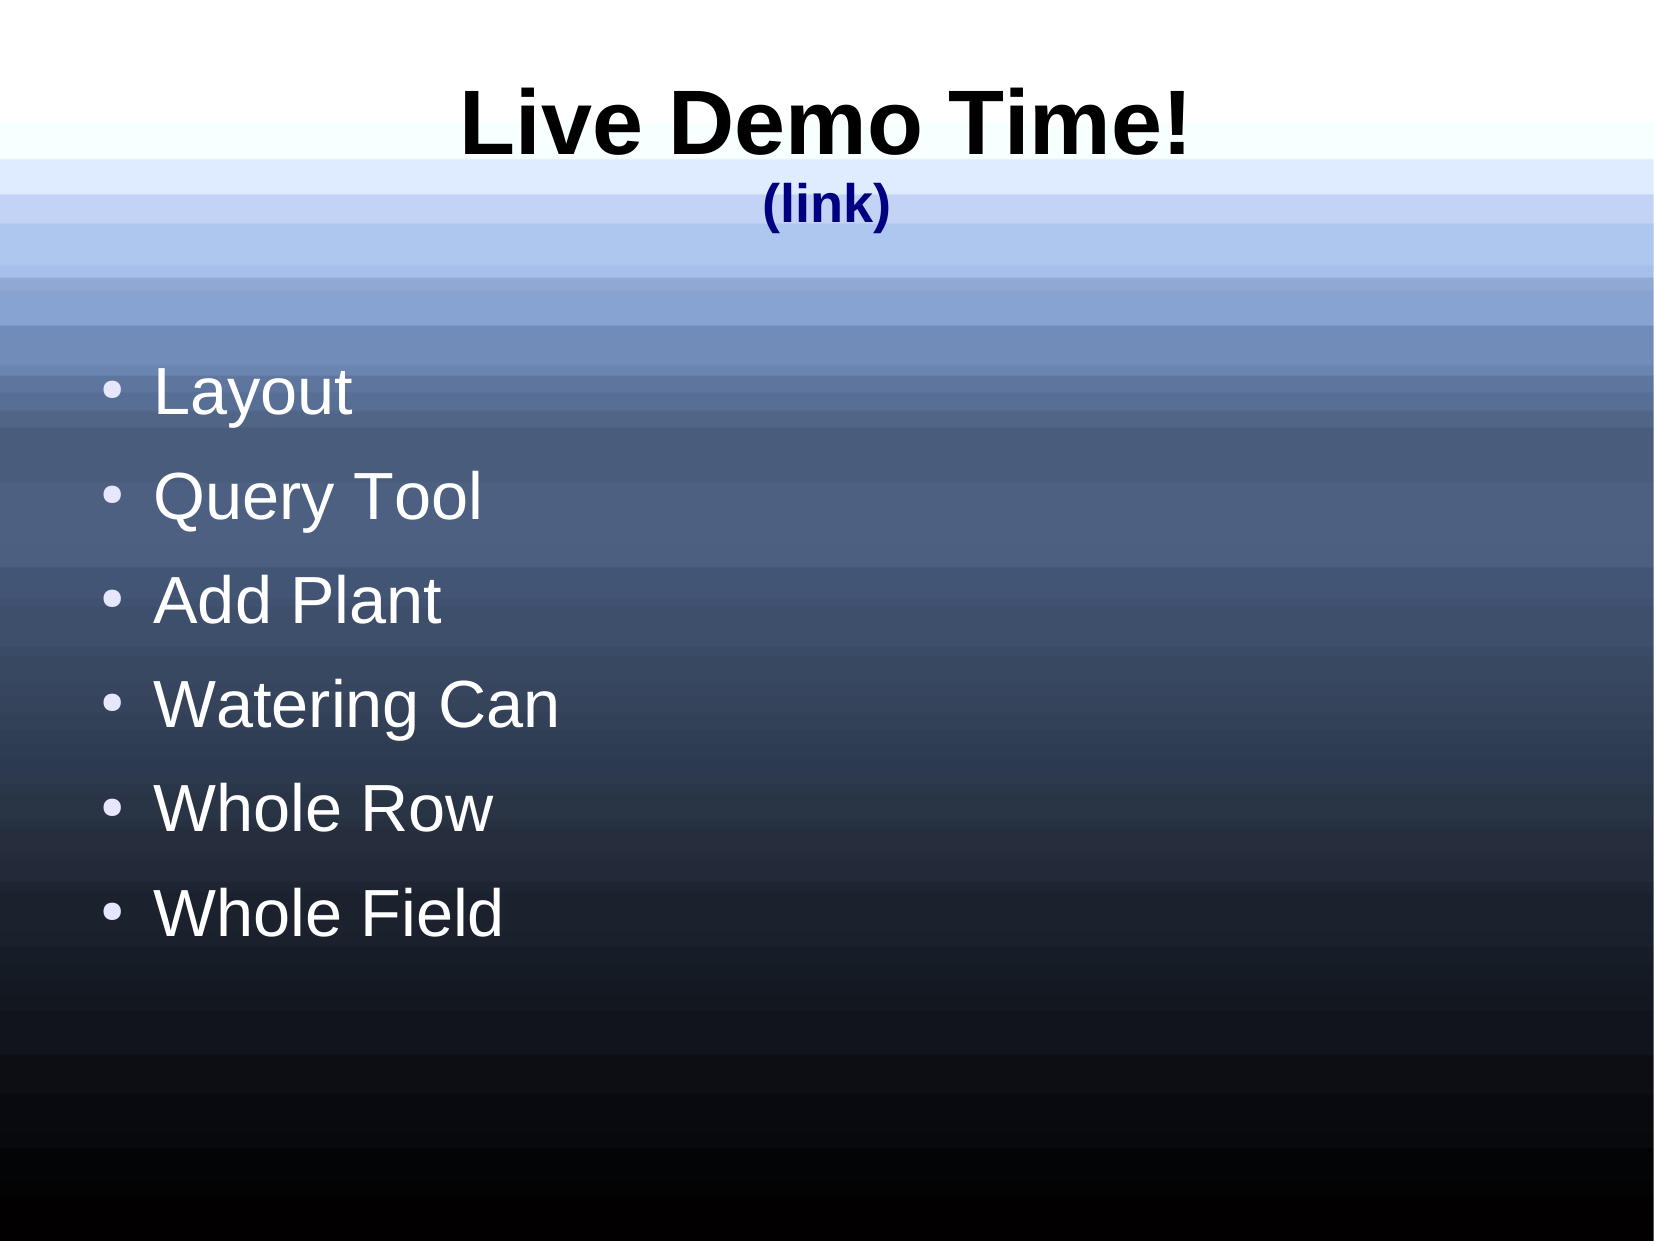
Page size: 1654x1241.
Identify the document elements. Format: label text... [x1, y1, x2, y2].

list Layout Query Tool Add Plant Watering Can Whole Row Whole Field [82, 354, 1571, 1109]
title Live Demo Time! (link) [82, 49, 1571, 257]
picture [0, 0, 1654, 1241]
